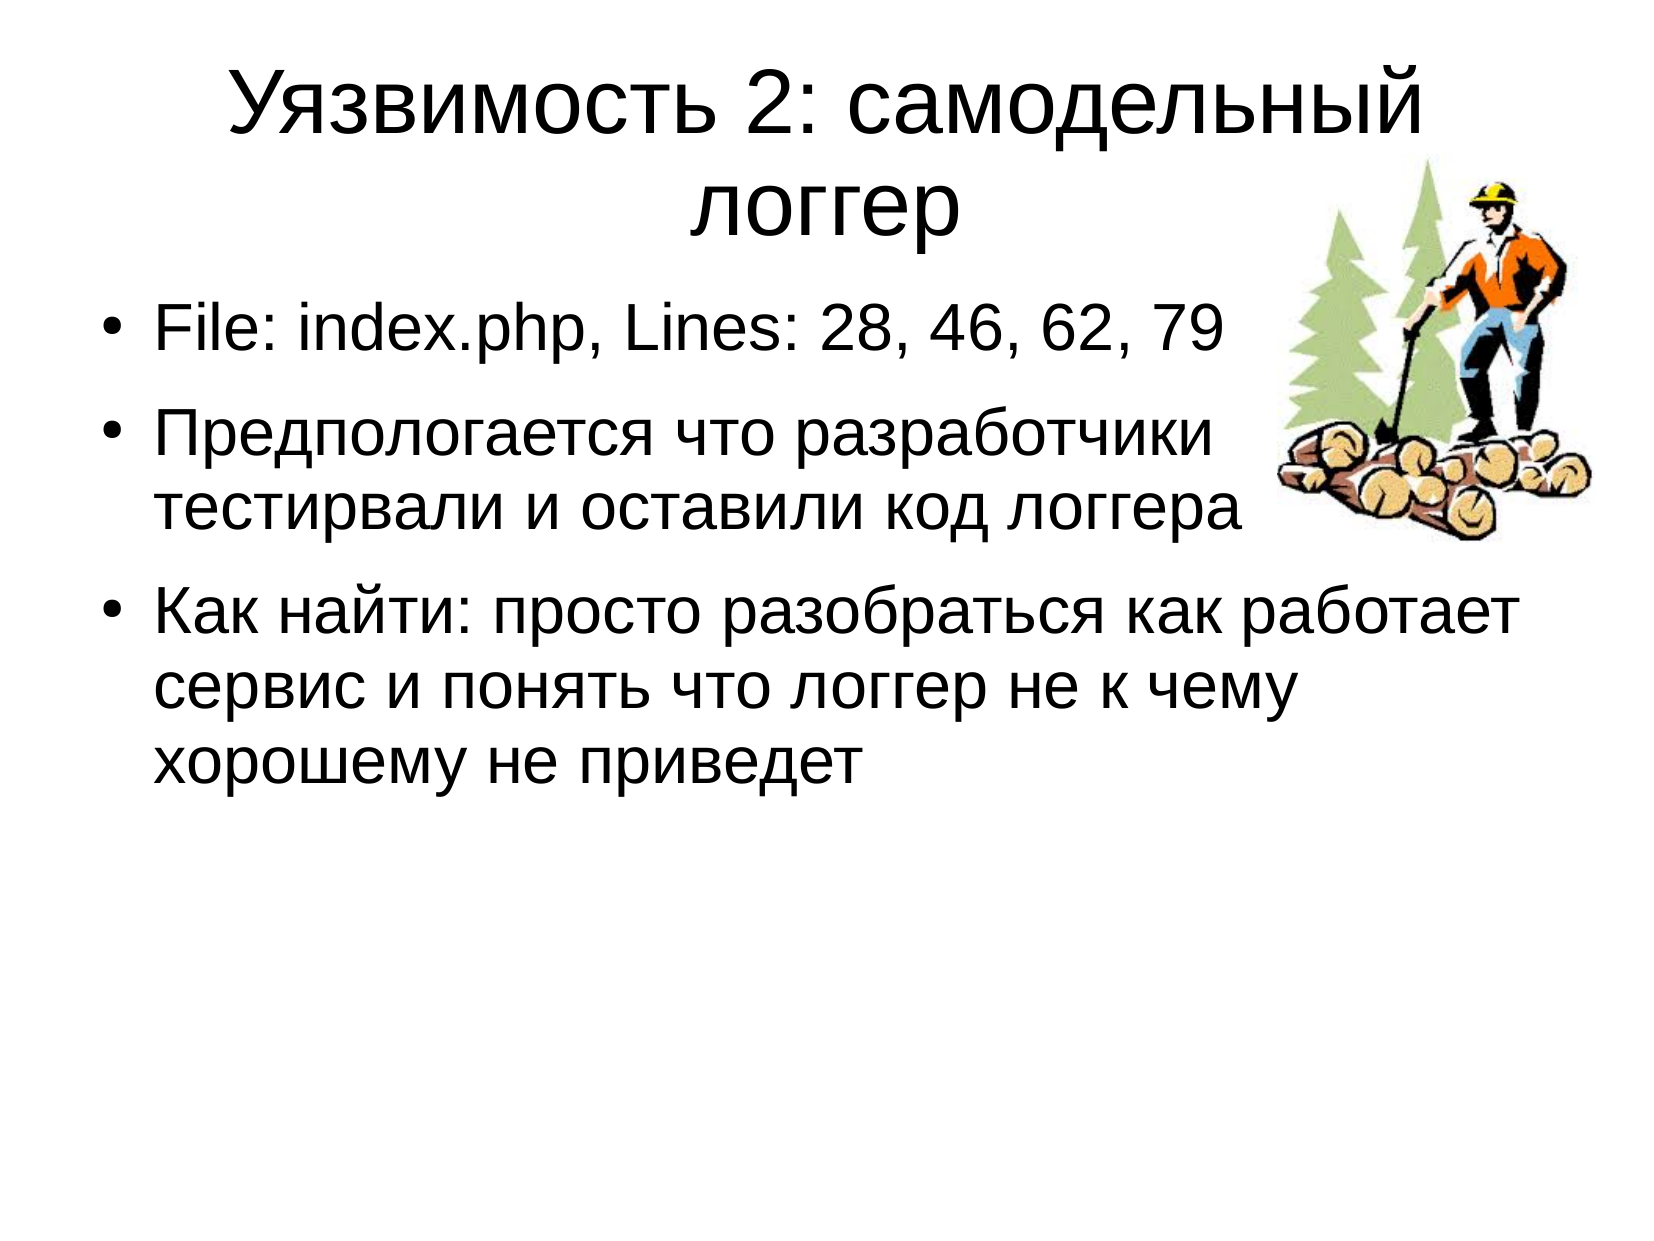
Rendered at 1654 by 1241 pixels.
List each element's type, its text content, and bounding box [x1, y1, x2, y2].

title Уязвимость 2: самодельный логгер [82, 49, 1571, 257]
list File: index.php, Lines: 28, 46, 62, 79 Предпологается что разработчики тестирвали и оставили код логгера Как найти: просто разобраться как работает сервис и понять что логгер не к чему хорошему не приведет [82, 290, 1571, 1010]
picture [1277, 154, 1595, 544]
